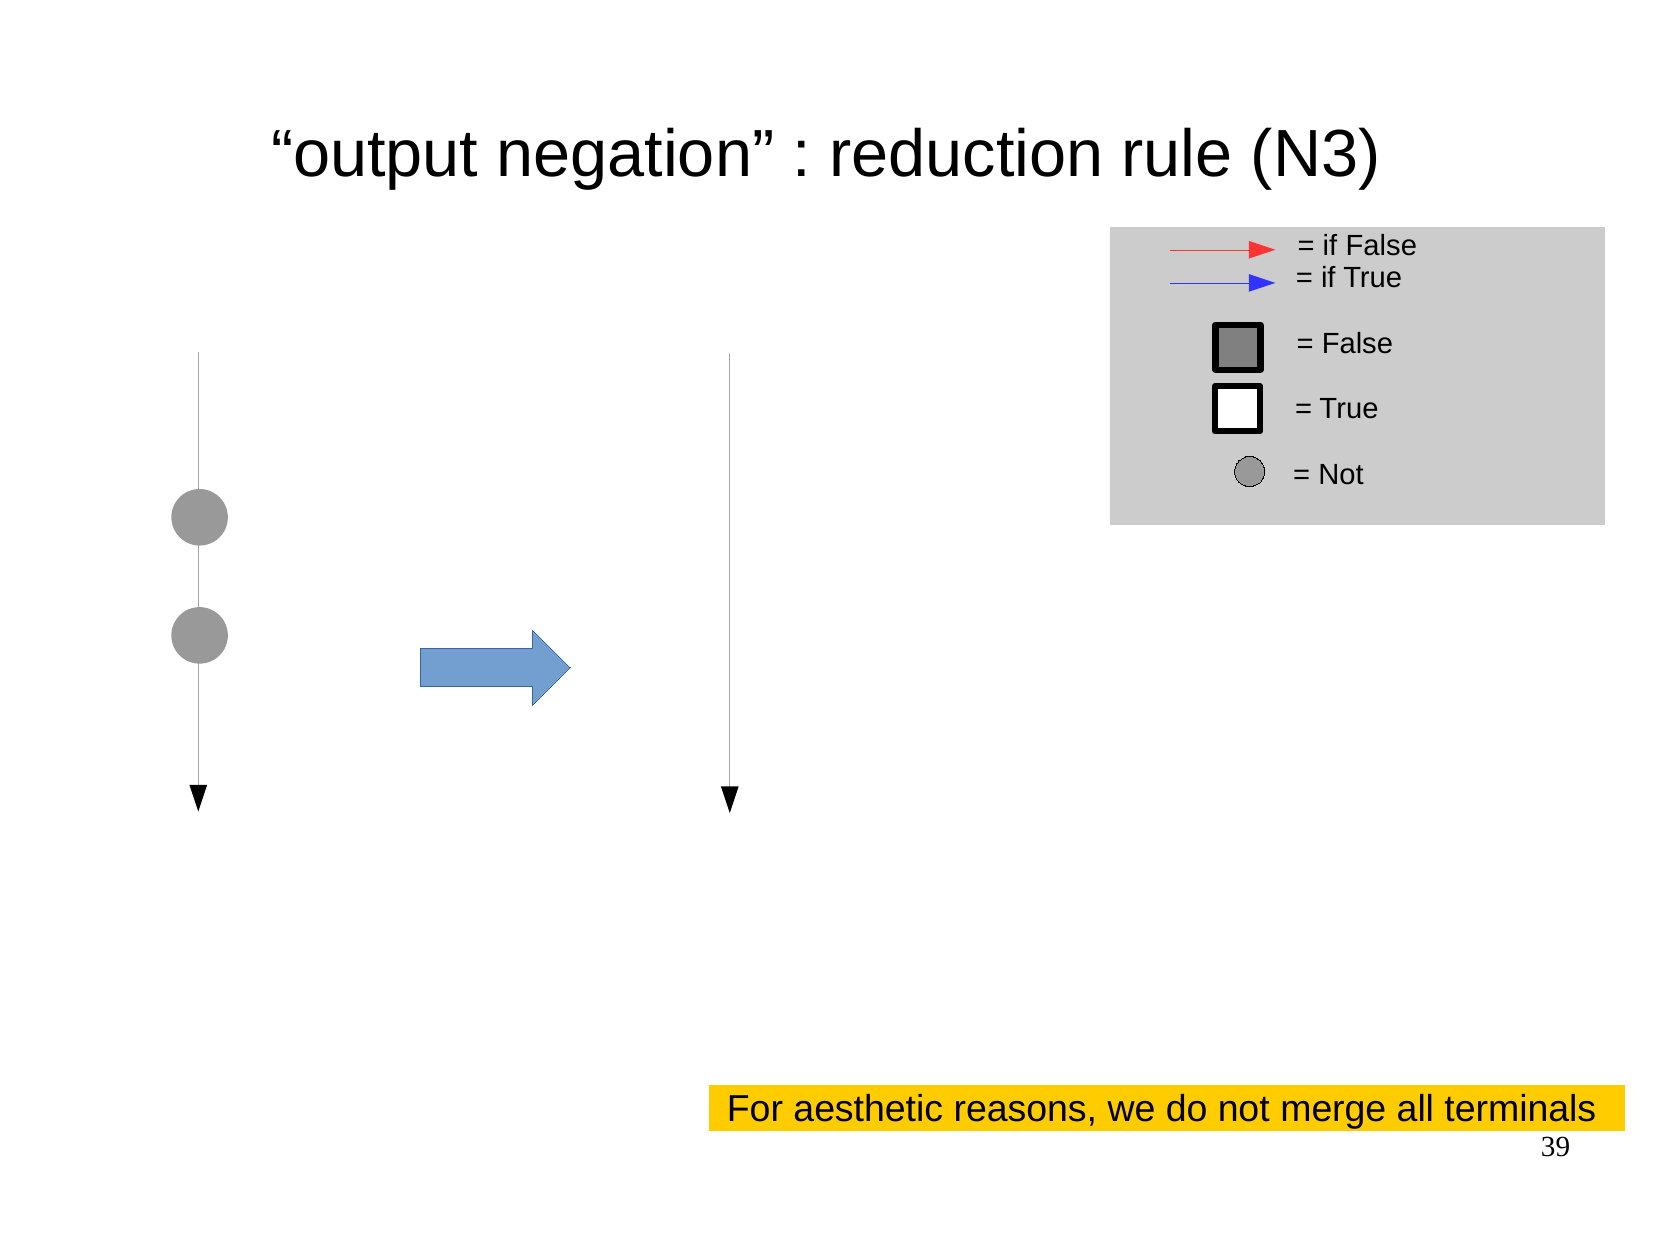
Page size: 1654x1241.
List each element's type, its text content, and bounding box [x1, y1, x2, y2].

text_box For aesthetic reasons, we do not merge all terminals [709, 1085, 1625, 1131]
text_box [1234, 456, 1265, 487]
title “output negation” : reduction rule (N3) [82, 49, 1571, 257]
text_box [1215, 324, 1261, 370]
text_box [420, 630, 571, 706]
text_box [171, 607, 228, 664]
text_box [171, 488, 228, 546]
text_box = if False = if True = False = True = Not [1109, 227, 1605, 525]
text_box [1215, 386, 1261, 432]
